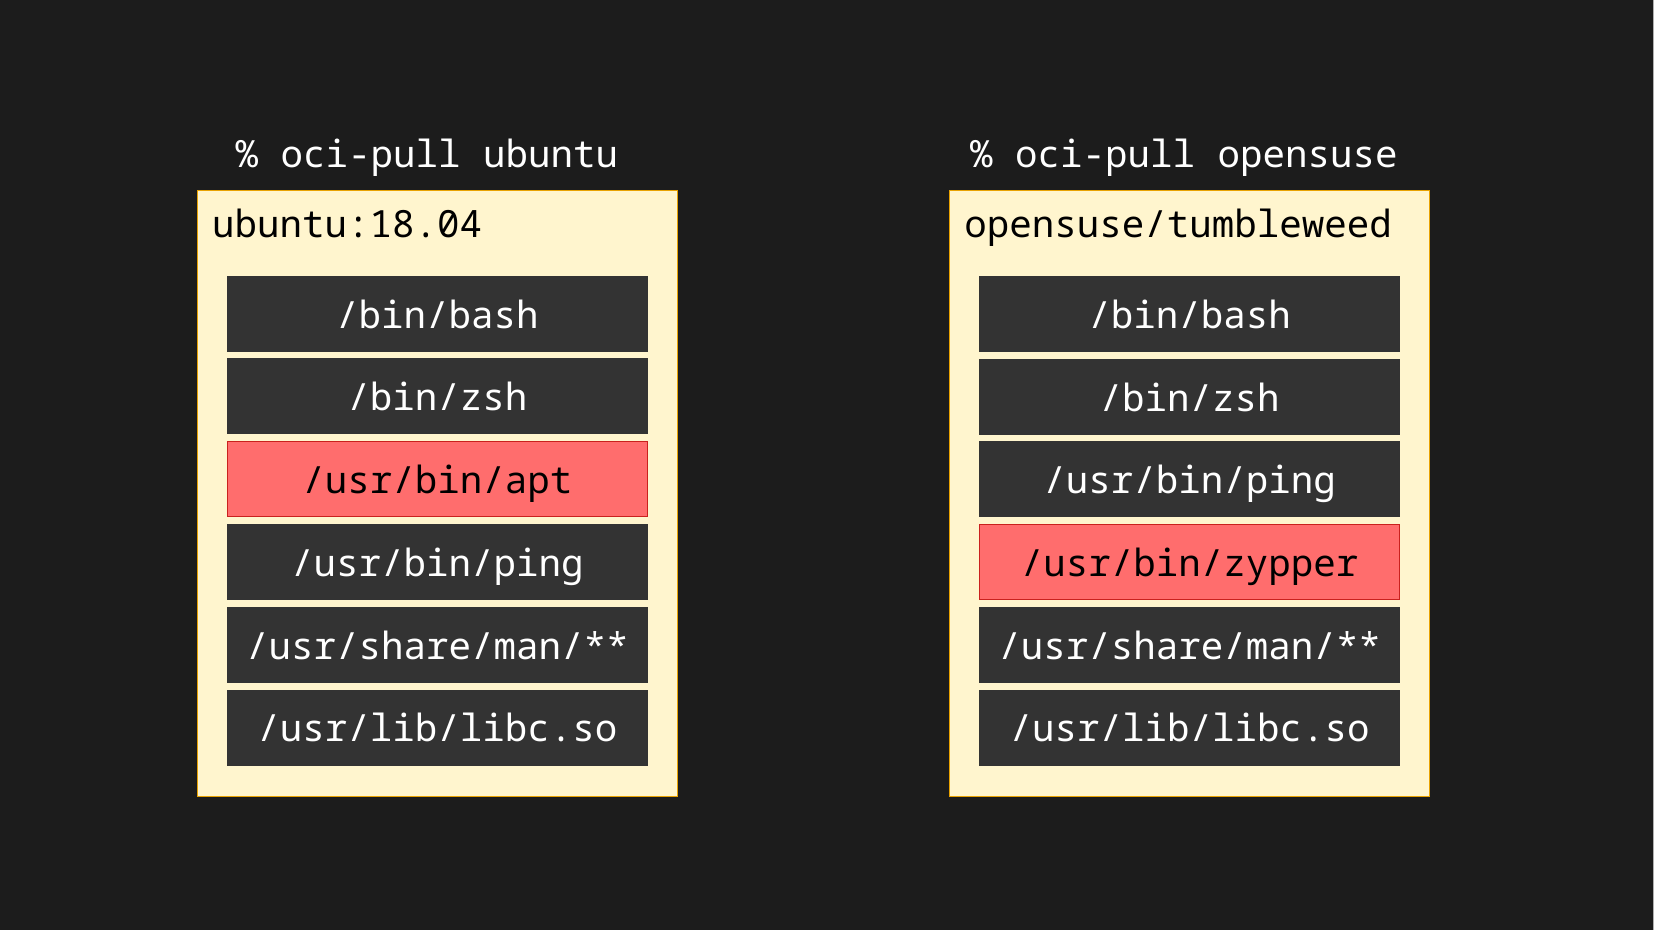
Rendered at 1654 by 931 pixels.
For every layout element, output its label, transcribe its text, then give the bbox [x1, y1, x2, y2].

text_box /bin/zsh [227, 358, 648, 434]
text_box % oci-pull ubuntu [220, 120, 716, 191]
text_box /usr/share/man/** [979, 607, 1400, 683]
text_box ubuntu:18.04 [197, 190, 678, 797]
text_box /usr/bin/ping [979, 441, 1400, 517]
text_box /bin/bash [979, 276, 1400, 352]
text_box /usr/lib/libc.so [979, 690, 1400, 766]
text_box /usr/bin/ping [227, 524, 648, 600]
text_box /usr/share/man/** [227, 607, 648, 683]
text_box % oci-pull opensuse [955, 120, 1451, 226]
text_box /usr/lib/libc.so [227, 690, 648, 766]
text_box /usr/bin/zypper [979, 524, 1400, 600]
text_box /bin/bash [227, 276, 648, 352]
text_box /usr/bin/apt [227, 441, 648, 517]
text_box opensuse/tumbleweed [949, 190, 1430, 797]
text_box /bin/zsh [979, 359, 1400, 435]
